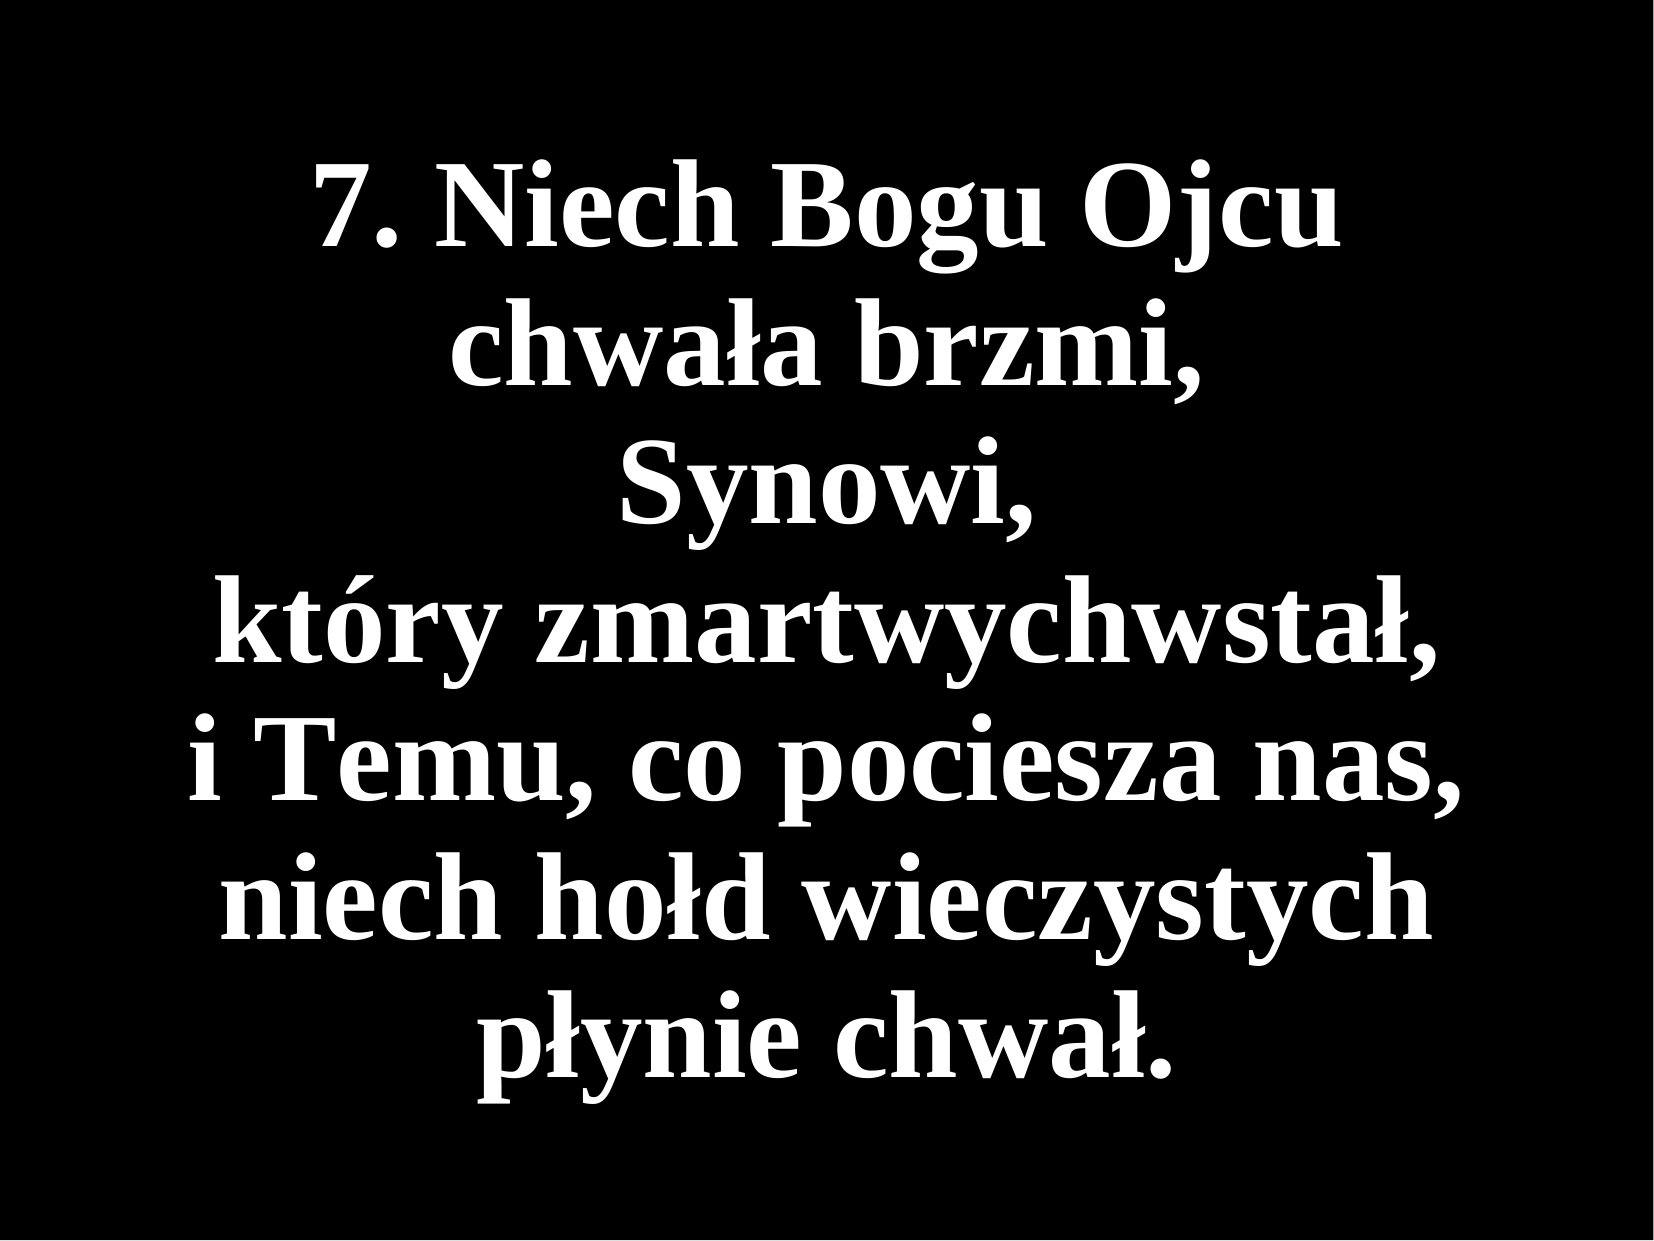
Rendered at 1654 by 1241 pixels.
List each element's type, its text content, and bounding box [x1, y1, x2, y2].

title 7. Niech Bogu Ojcu chwała brzmi, Synowi, który zmartwychwstał, i Temu, co pociesza nas, niech hołd wieczystych płynie chwał. [0, 0, 1654, 1241]
